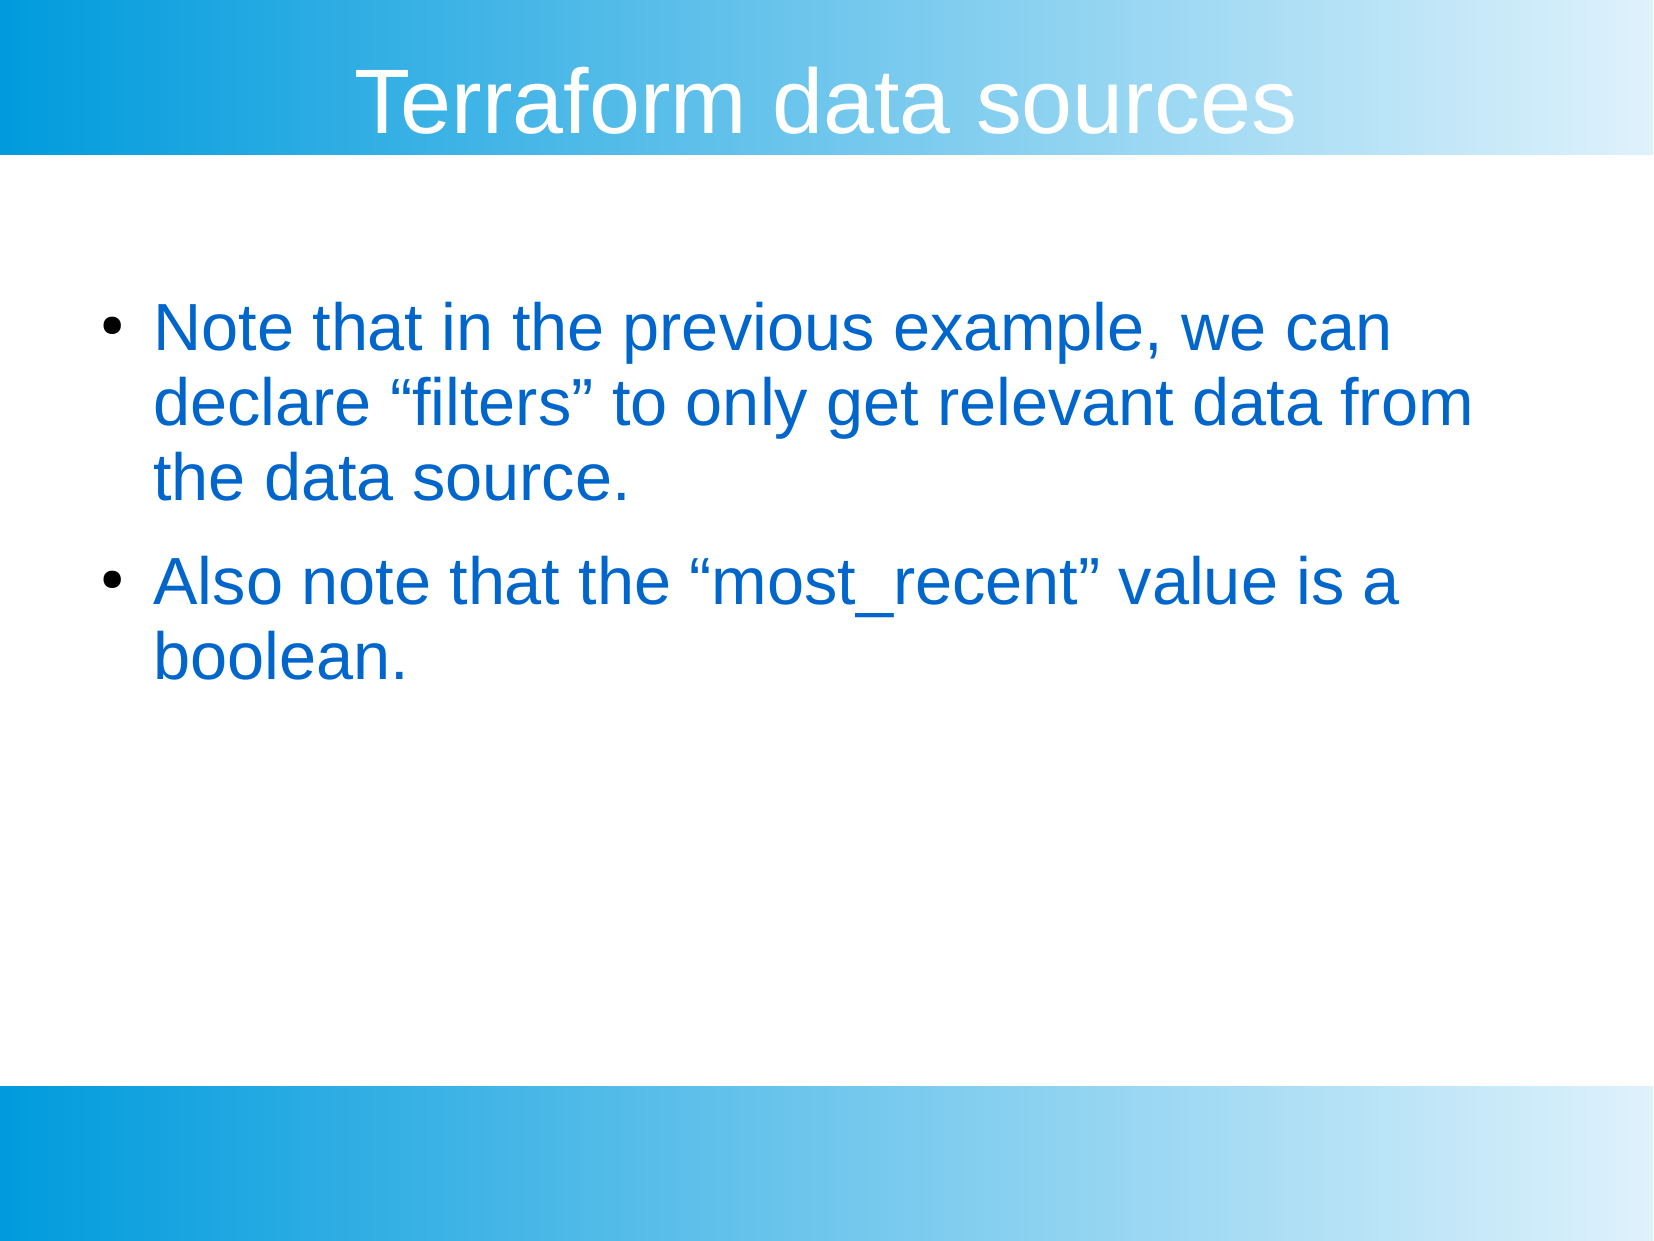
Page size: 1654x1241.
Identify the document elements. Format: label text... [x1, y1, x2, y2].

title Terraform data sources [82, 49, 1571, 155]
list Note that in the previous example, we can declare “filters” to only get relevant data from the data source. Also note that the “most_recent” value is a boolean. [82, 290, 1571, 1010]
